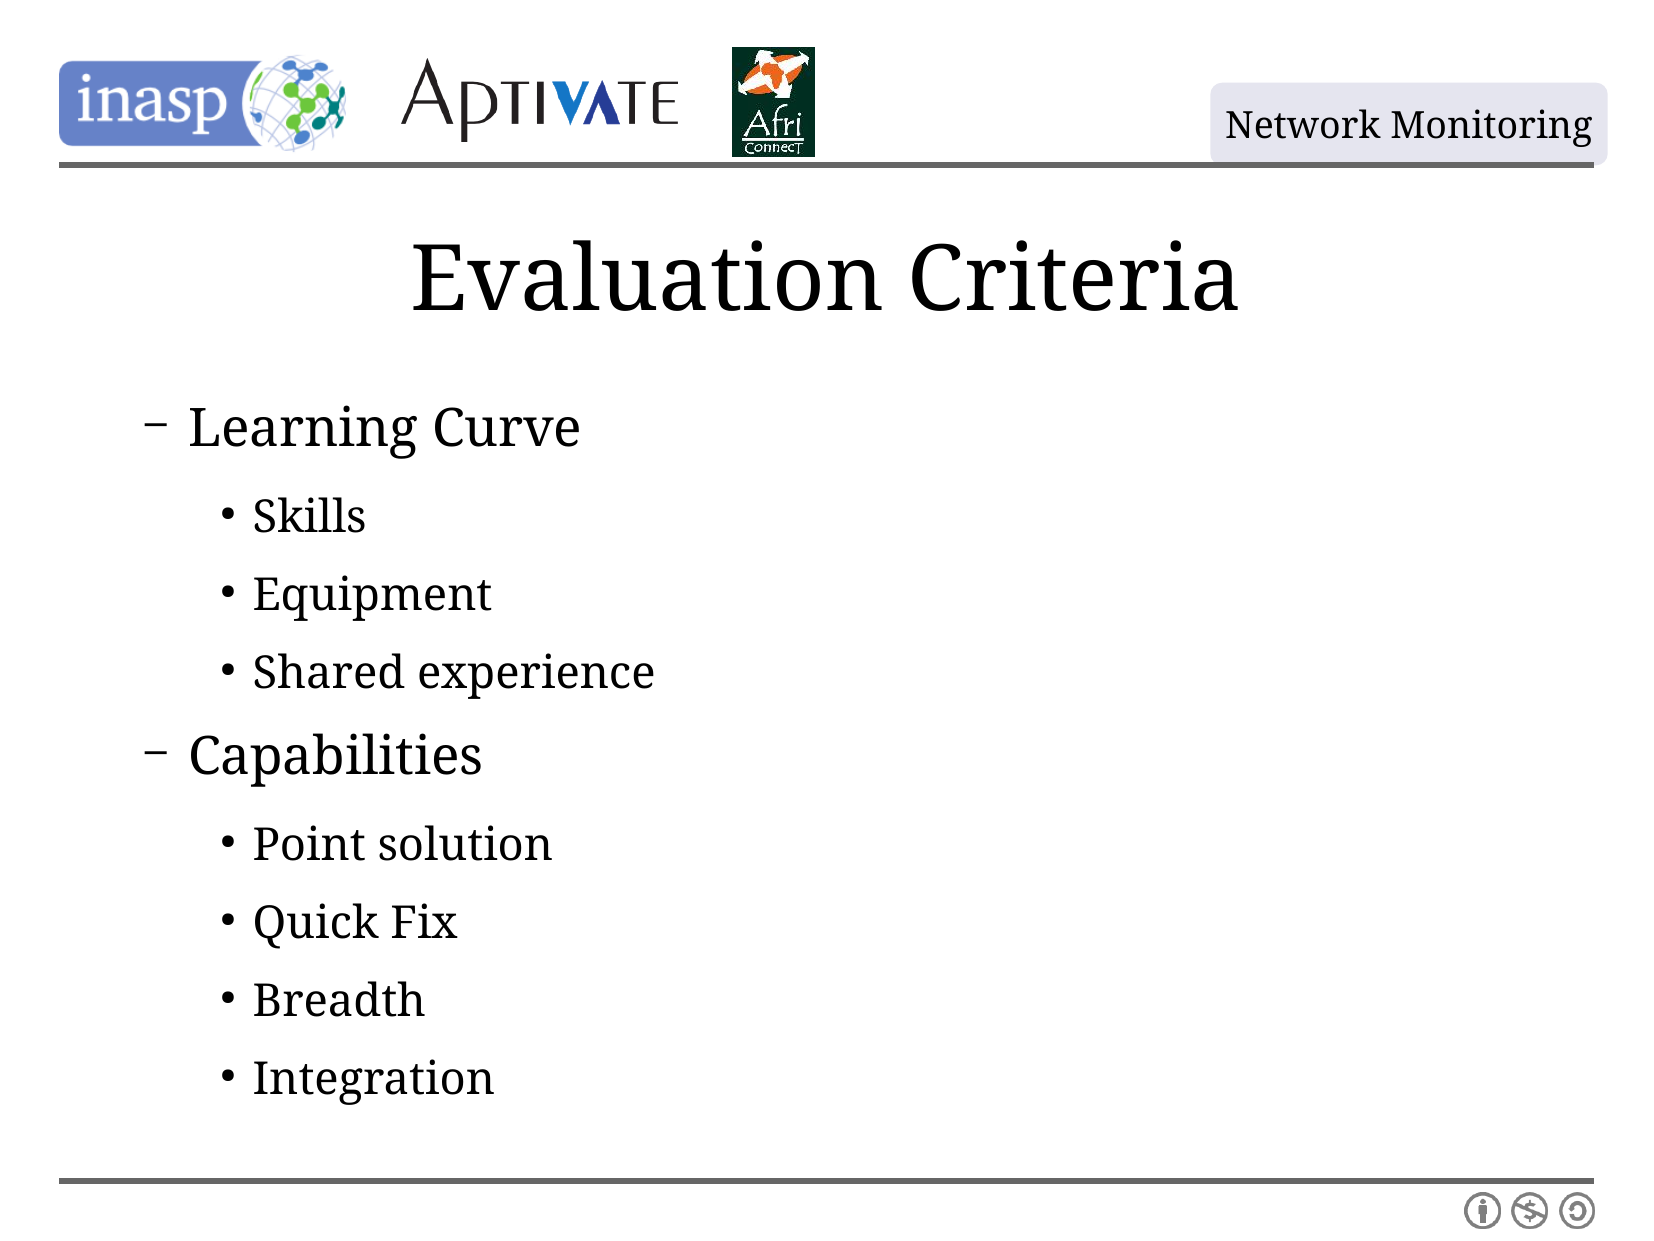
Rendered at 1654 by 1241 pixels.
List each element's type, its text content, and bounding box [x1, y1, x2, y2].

picture [1511, 1192, 1548, 1229]
picture [401, 58, 678, 142]
picture [1464, 1192, 1501, 1229]
title Evaluation Criteria [59, 212, 1595, 343]
picture [1559, 1192, 1595, 1229]
picture [732, 47, 815, 157]
picture [59, 47, 355, 160]
list Learning Curve Skills Equipment Shared experience Capabilities Point solution Quick Fix Breadth Integration [59, 389, 1595, 1109]
